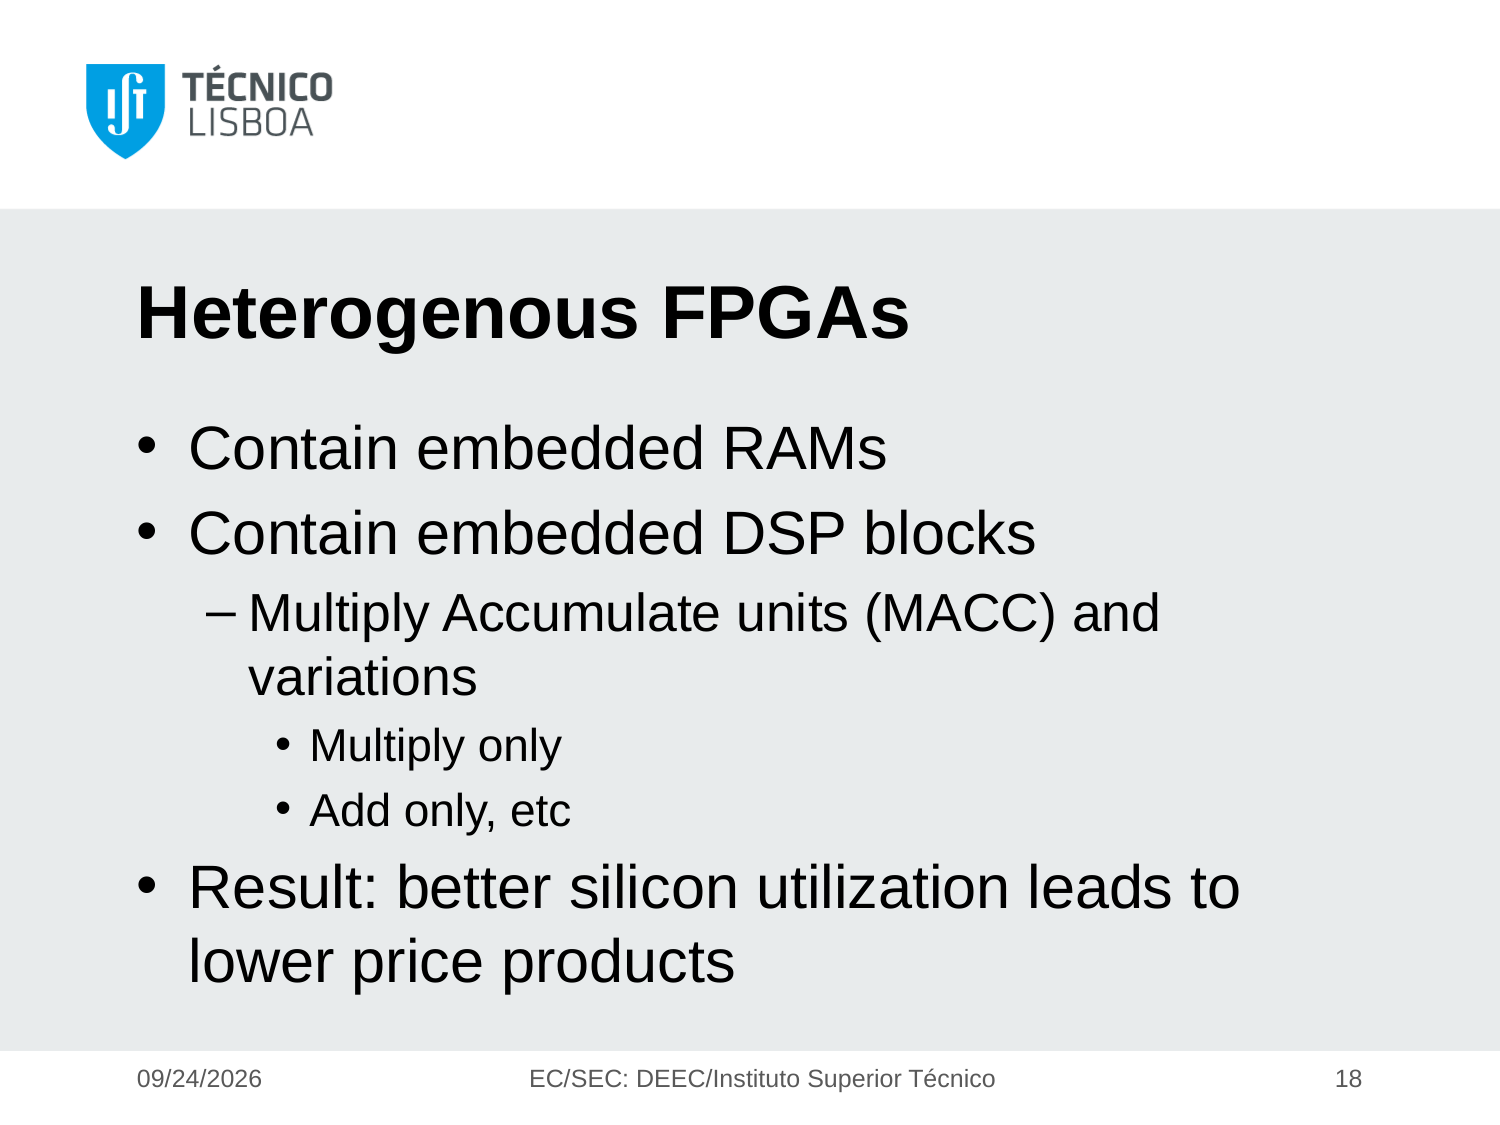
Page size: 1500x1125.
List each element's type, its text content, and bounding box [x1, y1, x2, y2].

footer EC/SEC: DEEC/Instituto Superior Técnico [512, 1052, 1021, 1103]
list Contain embedded RAMs Contain embedded DSP blocks Multiply Accumulate units (MACC) and variations Multiply only Add only, etc Result: better silicon utilization leads to lower price products [121, 400, 1378, 1005]
slide_number <number> [1077, 1052, 1378, 1103]
slide_number 10/08/2018 [121, 1052, 425, 1103]
picture [0, 0, 1500, 1125]
title Heterogenous FPGAs [121, 237, 1378, 381]
